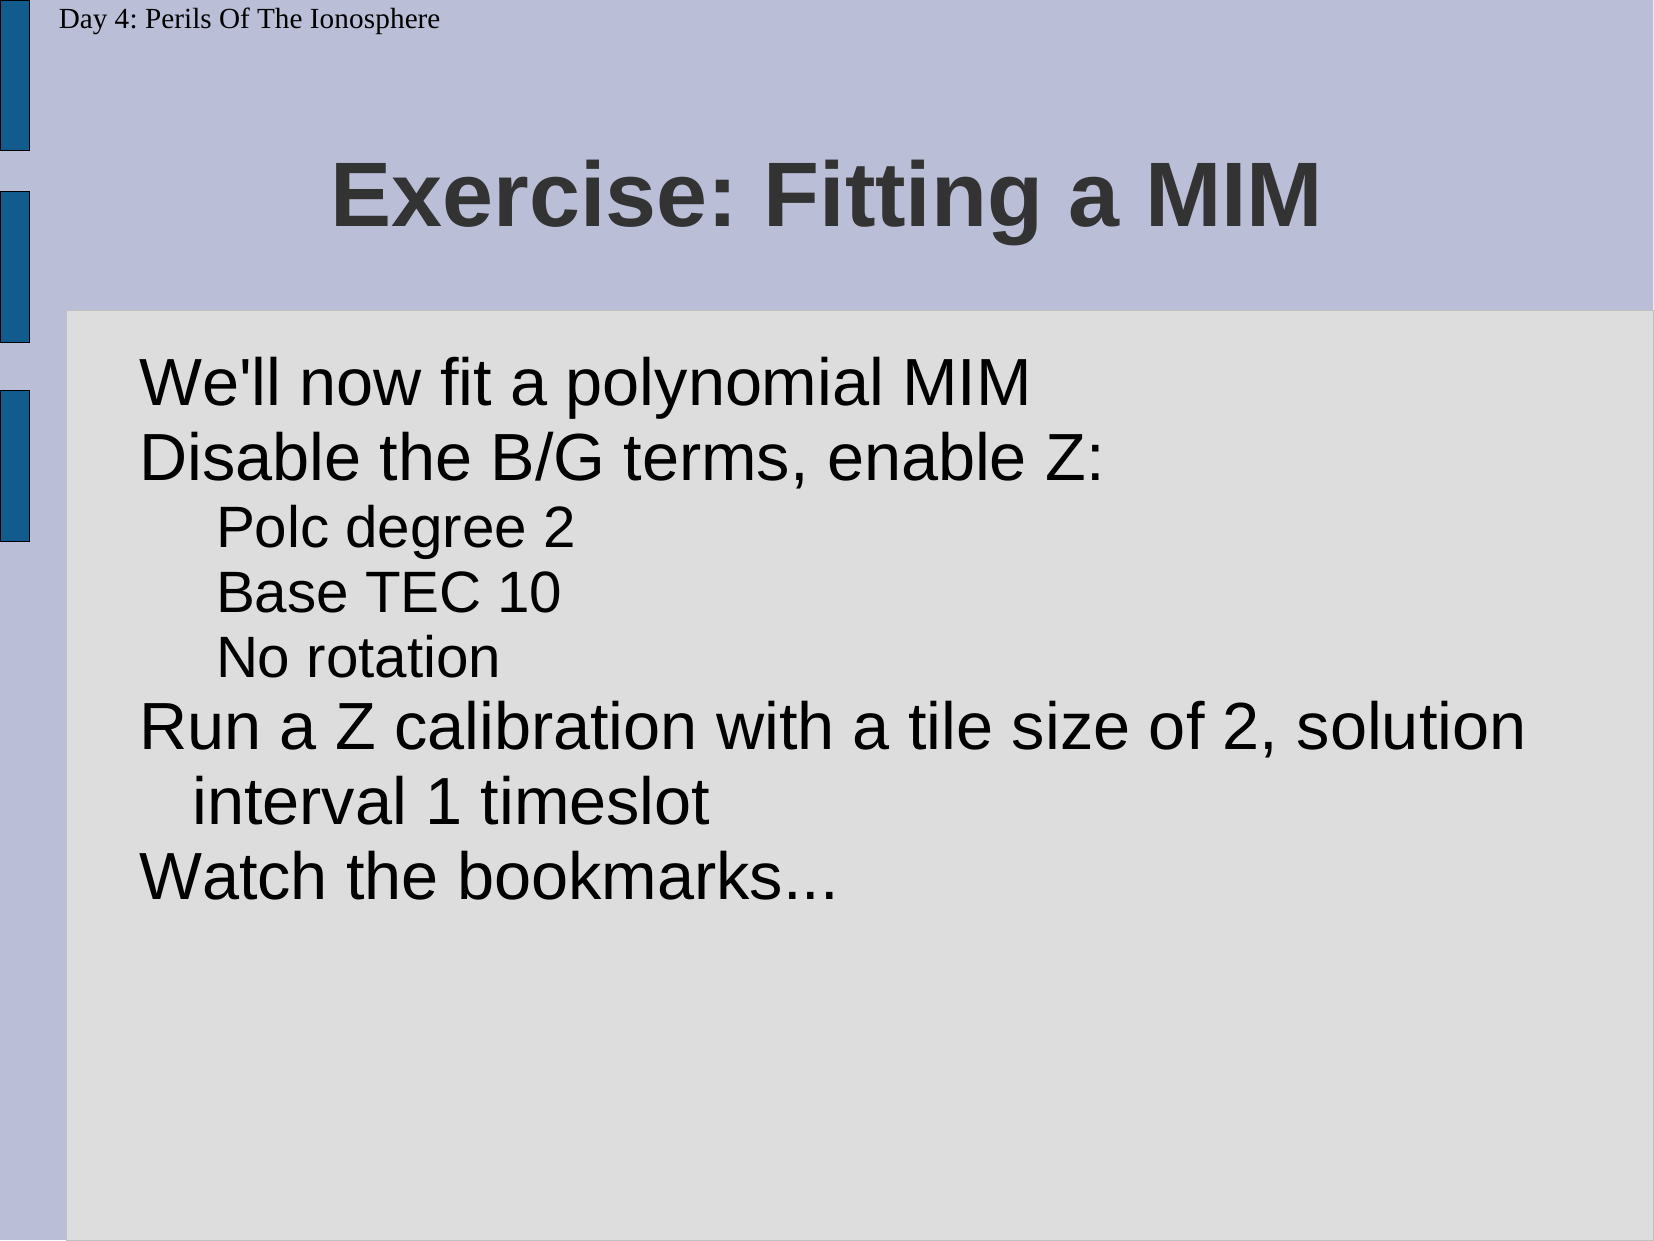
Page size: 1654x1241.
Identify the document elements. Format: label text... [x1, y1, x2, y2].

title Exercise: Fitting a MIM [121, 98, 1534, 291]
list We'll now fit a polynomial MIM Disable the B/G terms, enable Z: Polc degree 2 Base TEC 10 No rotation Run a Z calibration with a tile size of 2, solution interval 1 timeslot Watch the bookmarks... [121, 344, 1534, 1112]
